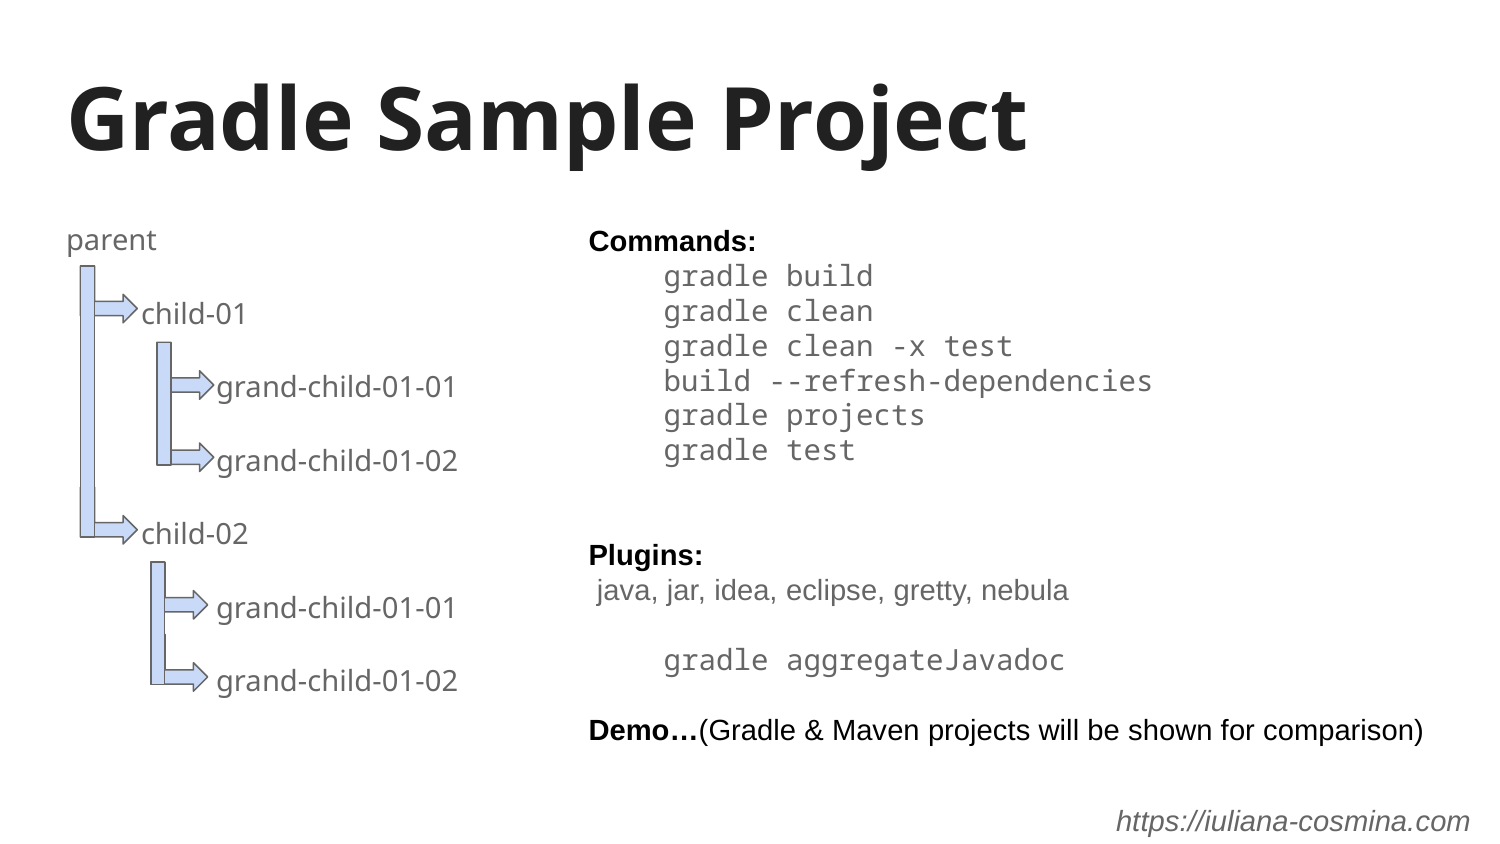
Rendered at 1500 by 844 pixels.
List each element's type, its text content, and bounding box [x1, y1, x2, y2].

text_box https://iuliana-cosmina.com [1101, 787, 1500, 844]
title Gradle Sample Project [51, 48, 1449, 180]
text_box Commands: gradle build gradle clean gradle clean -x test build --refresh-dependencies gradle projects gradle test Plugins: java, jar, idea, eclipse, gretty, nebula gradle aggregateJavadoc Demo…(Gradle & Maven projects will be shown for comparison) [573, 206, 1465, 763]
text_box [156, 342, 214, 472]
text_box [150, 562, 208, 692]
list parent child-01 grand-child-01-01 grand-child-01-02 child-02 grand-child-01-01 grand-child-01-02 [51, 201, 552, 750]
text_box [80, 265, 138, 545]
